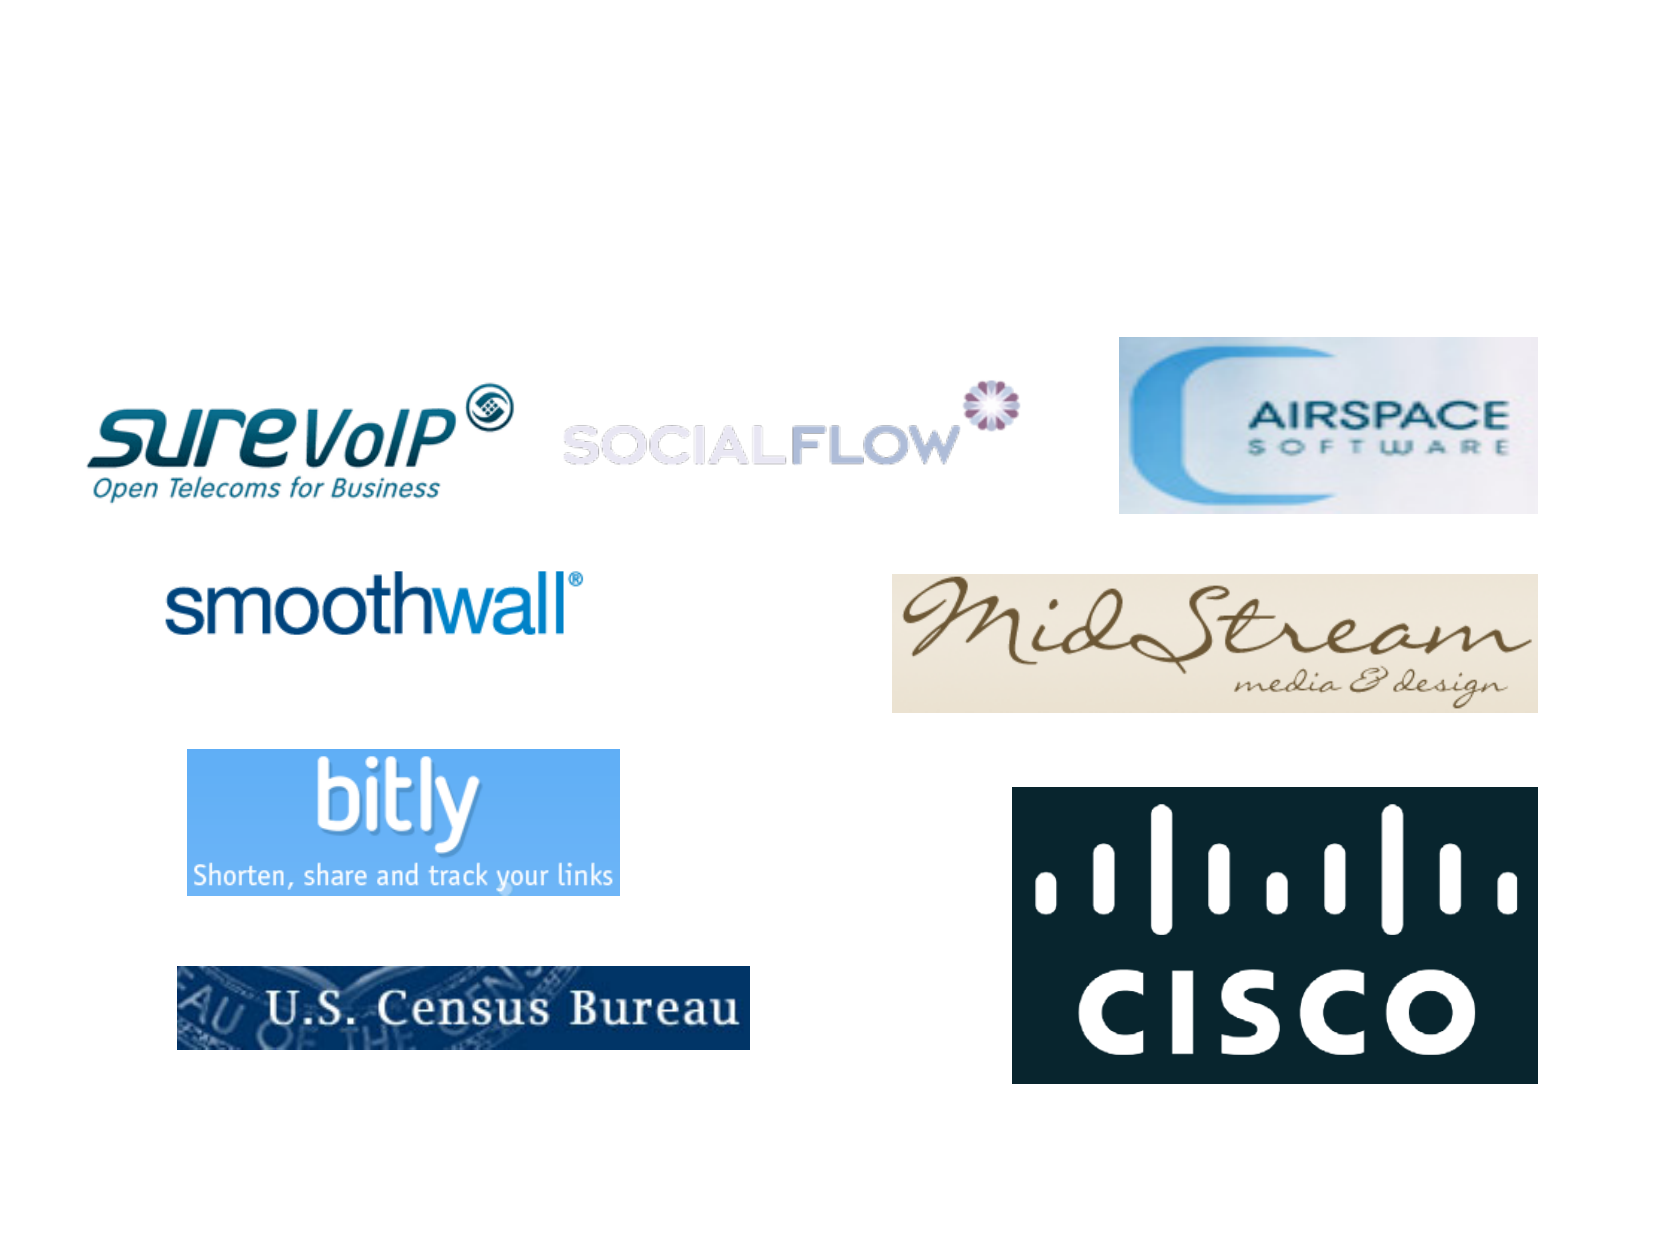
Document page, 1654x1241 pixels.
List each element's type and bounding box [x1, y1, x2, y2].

picture [562, 374, 1118, 503]
picture [177, 966, 751, 1051]
picture [163, 570, 601, 638]
picture [1012, 787, 1538, 1084]
picture [1119, 337, 1538, 514]
picture [892, 574, 1538, 713]
picture [187, 749, 620, 896]
picture [79, 374, 526, 509]
